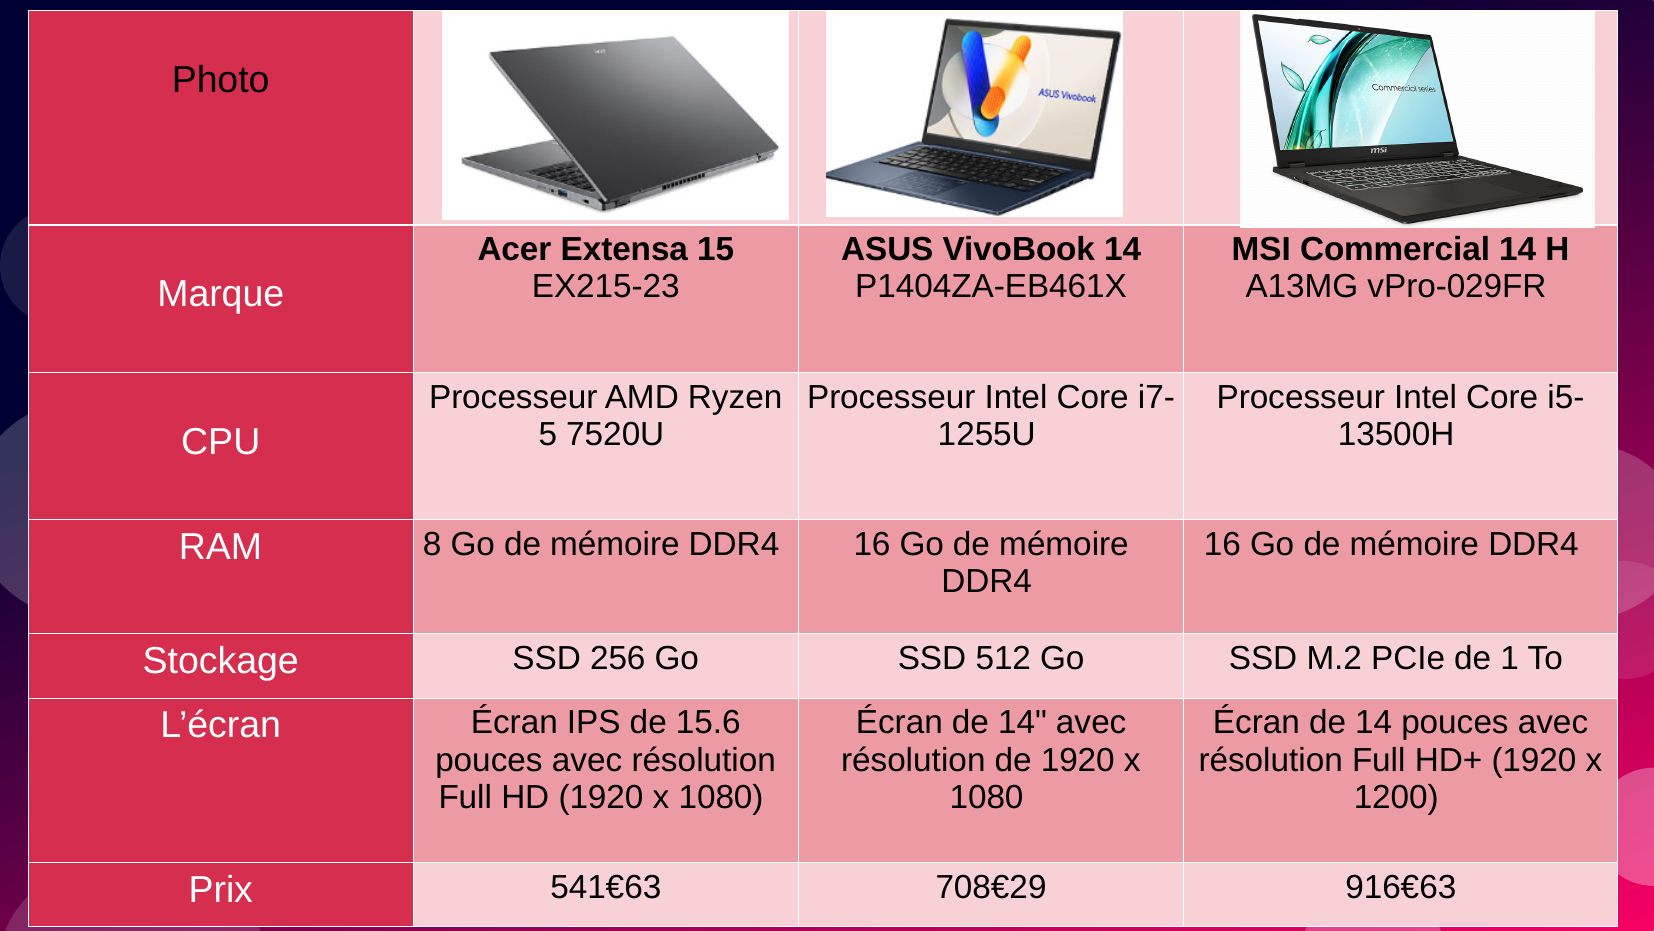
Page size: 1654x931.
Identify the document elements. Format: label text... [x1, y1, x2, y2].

table_cell 708€29 [799, 863, 1183, 926]
table_cell 8 Go de mémoire DDR4 [414, 520, 798, 633]
table_cell Processeur Intel Core i5-13500H [1184, 373, 1617, 519]
table_cell Processeur AMD Ryzen 5 7520U [414, 373, 798, 519]
table_cell SSD M.2 PCIe de 1 To [1184, 634, 1617, 698]
table_cell Stockage [29, 634, 413, 698]
table_cell Marque [29, 226, 413, 372]
picture [826, 11, 1123, 217]
table_cell L’écran [29, 699, 413, 862]
table_header [1184, 11, 1240, 224]
table_cell SSD 256 Go [414, 634, 798, 698]
table_cell Acer Extensa 15 EX215-23 [414, 226, 798, 372]
table_cell Écran de 14" avec résolution de 1920 x 1080 [799, 699, 1183, 862]
table_cell Prix [29, 863, 413, 926]
table_cell MSI Commercial 14 H A13MG vPro-029FR [1184, 226, 1617, 372]
table_cell 16 Go de mémoire DDR4 [799, 520, 1183, 633]
table_header Photo [29, 11, 413, 224]
table_cell 916€63 [1184, 863, 1617, 926]
table_header [1595, 11, 1617, 224]
table_cell RAM [29, 520, 413, 633]
table_cell 16 Go de mémoire DDR4 [1184, 520, 1617, 633]
table_cell ASUS VivoBook 14 P1404ZA-EB461X [799, 226, 1183, 372]
table_cell 541€63 [414, 863, 798, 926]
table_cell Écran de 14 pouces avec résolution Full HD+ (1920 x 1200) [1184, 699, 1617, 862]
table_cell Processeur Intel Core i7-1255U [799, 373, 1183, 519]
table_cell SSD 512 Go [799, 634, 1183, 698]
table_cell CPU [29, 373, 413, 519]
table_cell Écran IPS de 15.6 pouces avec résolution Full HD (1920 x 1080) [414, 699, 798, 862]
picture [442, 11, 789, 220]
table_header [414, 11, 798, 224]
table_header [799, 11, 1183, 224]
picture [1240, 10, 1595, 229]
